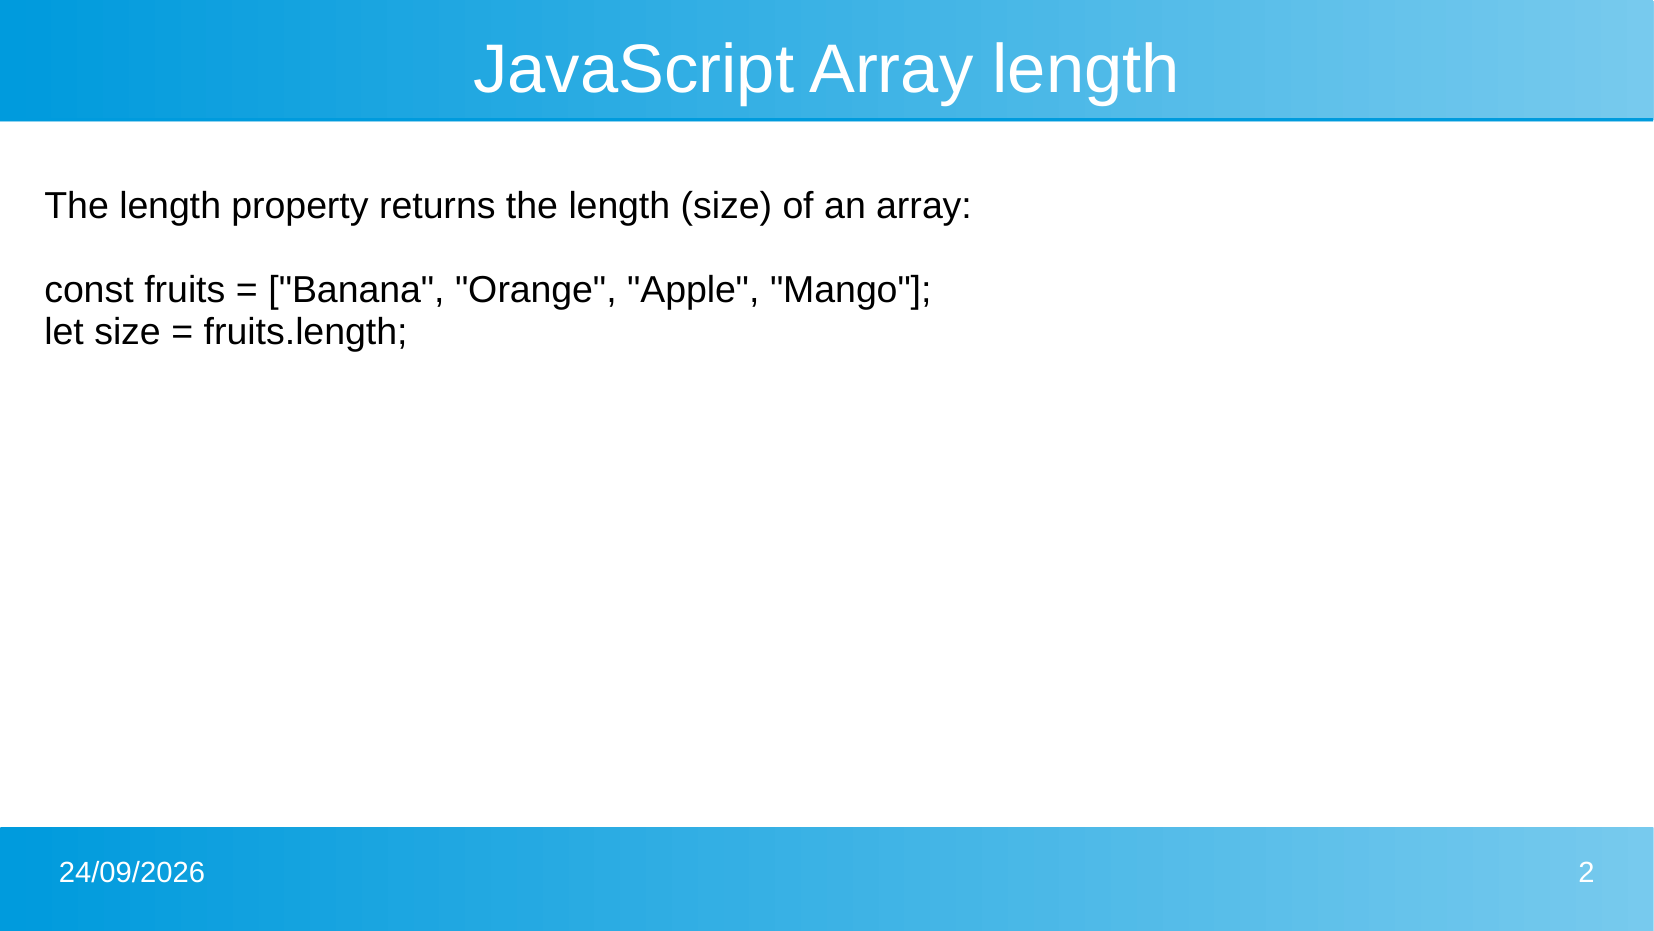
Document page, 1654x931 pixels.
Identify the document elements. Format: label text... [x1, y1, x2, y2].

title JavaScript Array length [59, 29, 1595, 108]
text_box The length property returns the length (size) of an array: const fruits = ["Banana", "Orange", "Apple", "Mango"]; let size = fruits.length; [29, 177, 1595, 360]
